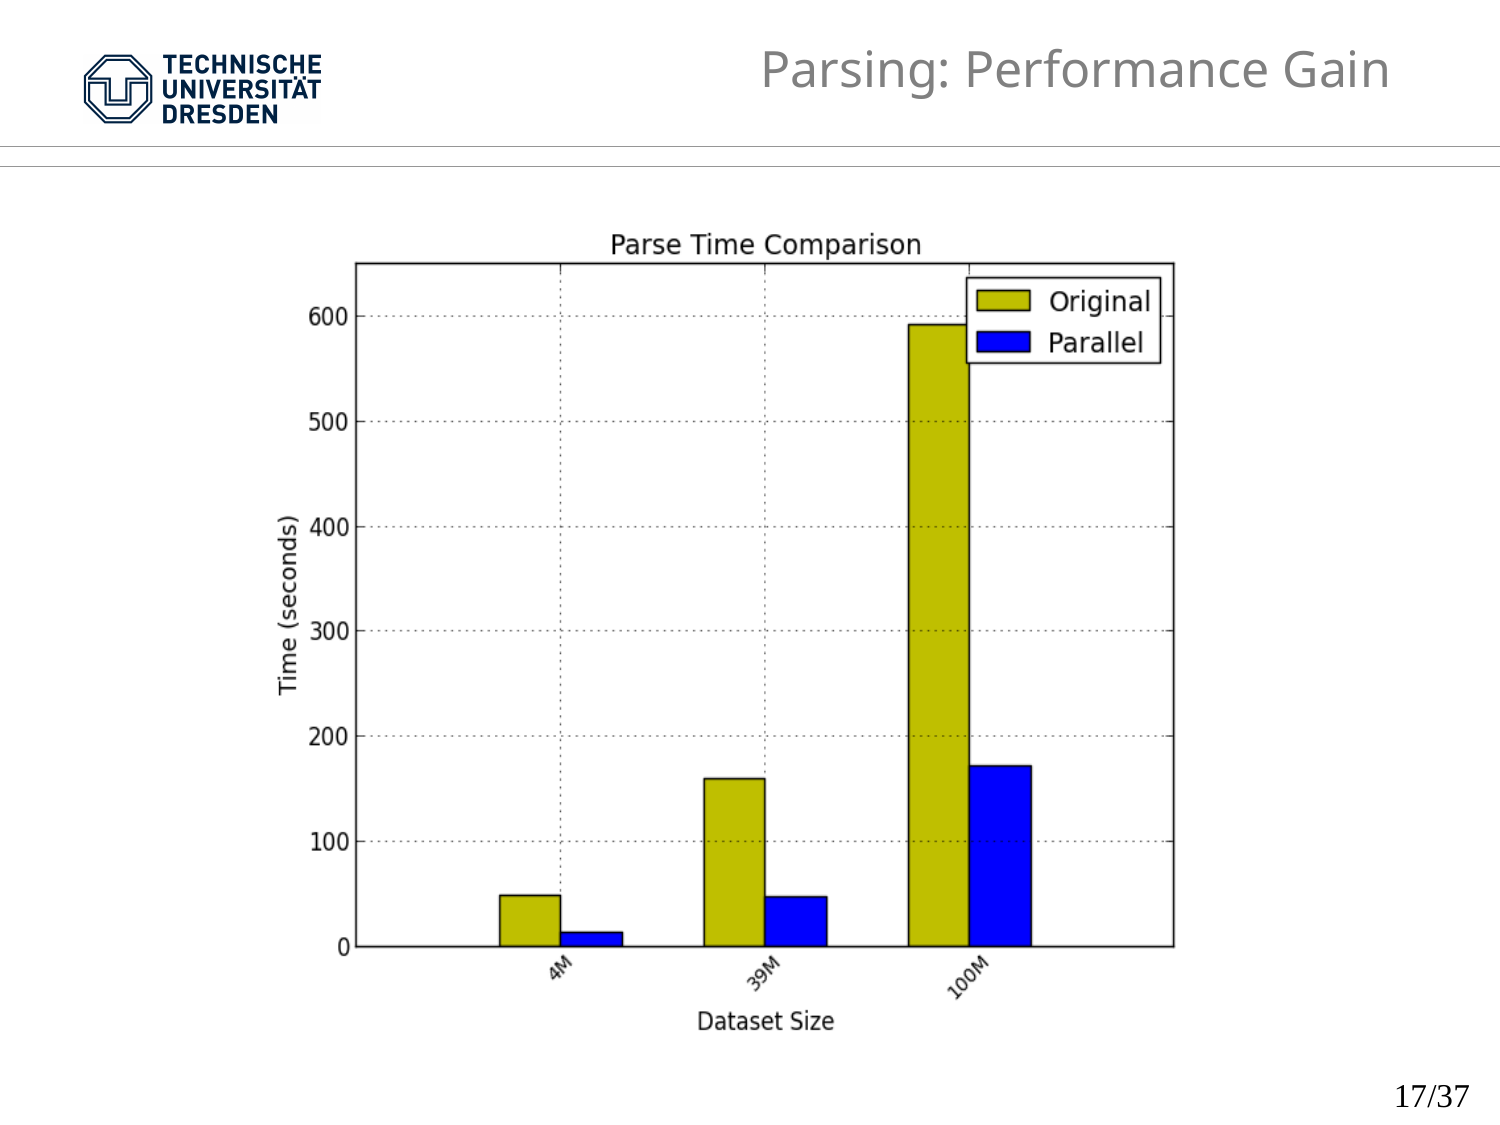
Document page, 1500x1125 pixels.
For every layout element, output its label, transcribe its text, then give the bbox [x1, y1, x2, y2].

title Parsing: Performance Gain [561, 0, 1392, 136]
picture [83, 54, 321, 124]
picture [225, 179, 1280, 1033]
